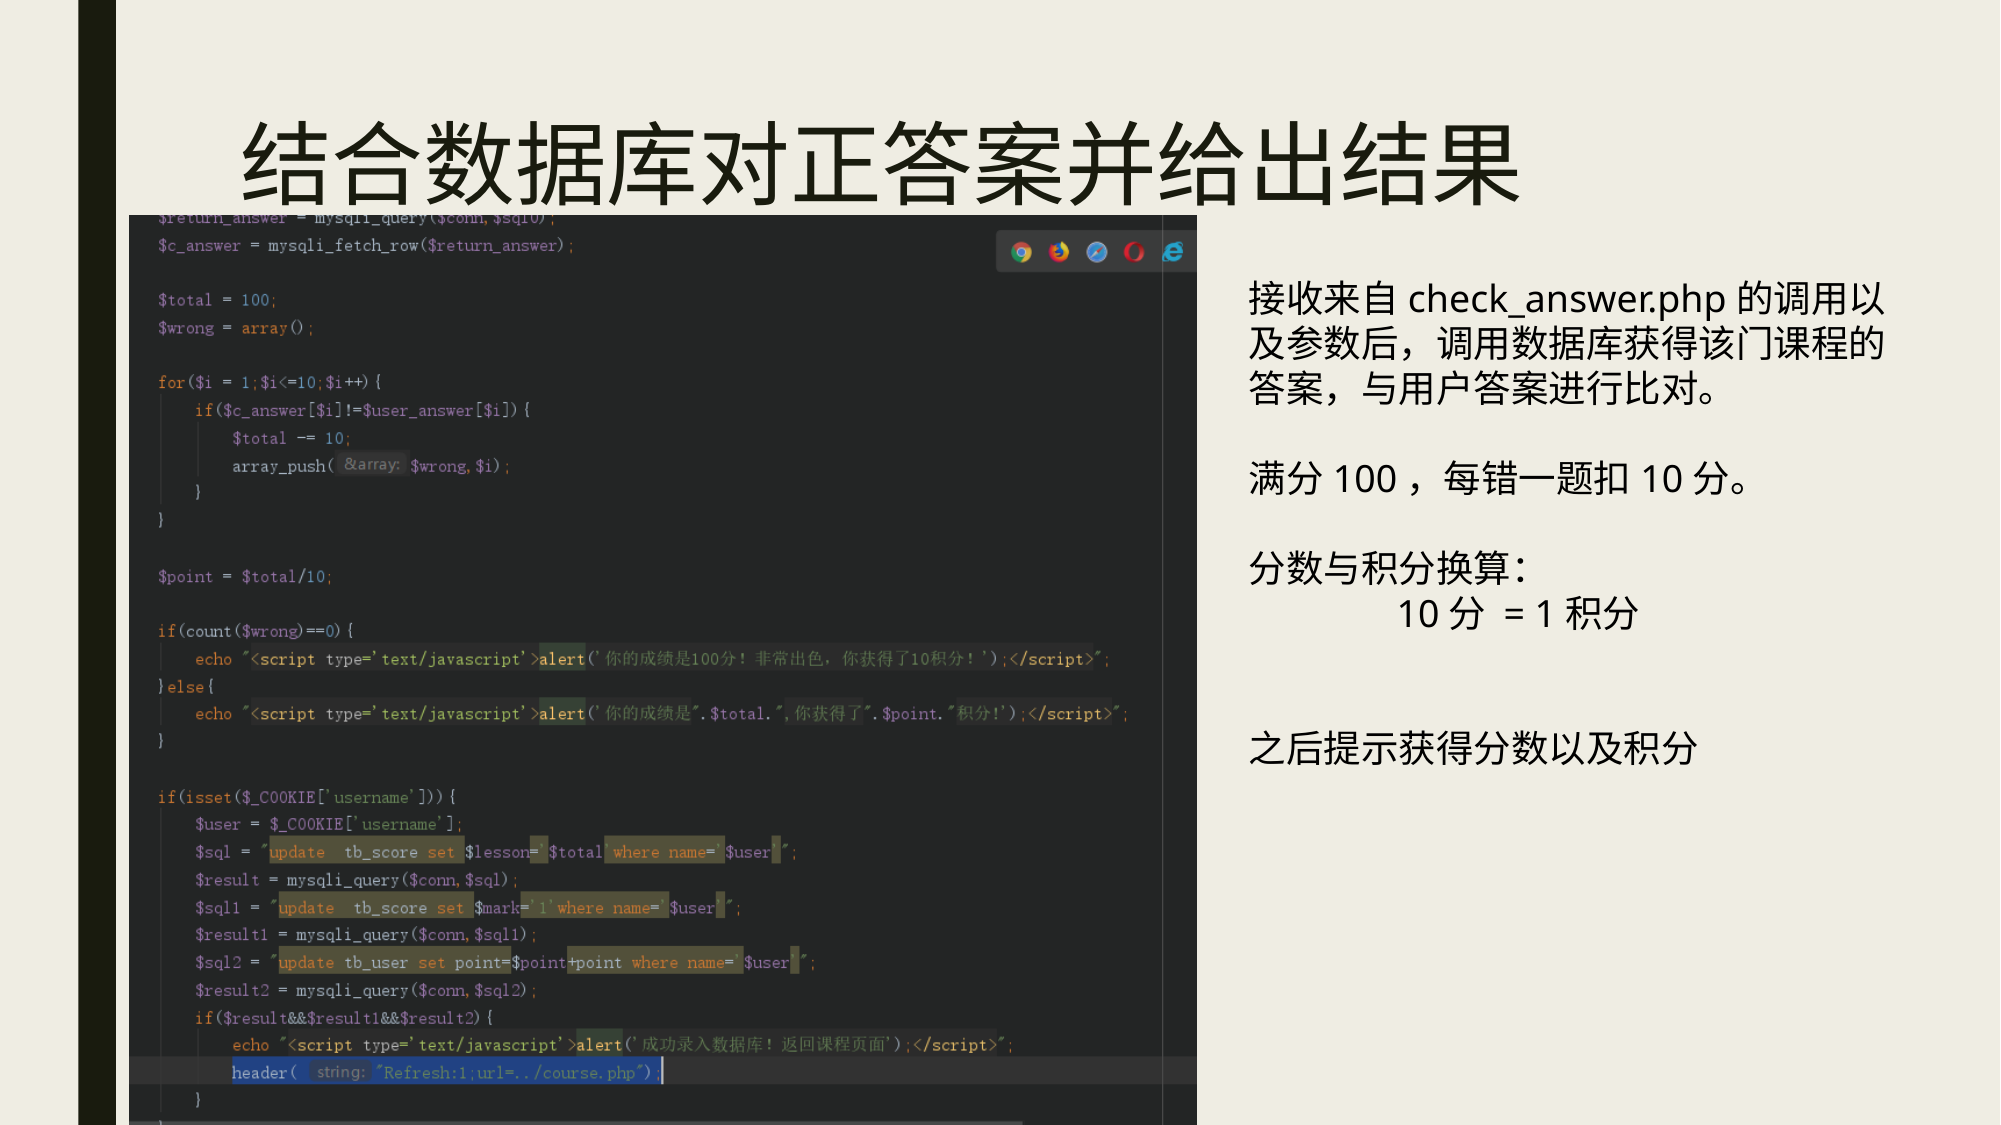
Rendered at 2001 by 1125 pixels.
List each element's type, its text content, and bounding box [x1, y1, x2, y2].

picture [129, 215, 1197, 1125]
text_box 接收来自check_answer.php的调用以及参数后，调用数据库获得该门课程的答案，与用户答案进行比对。 满分100，每错一题扣10分。 分数与积分换算： 10分 = 1积分 之后提示获得分数以及积分 [1234, 267, 1923, 778]
title 结合数据库对正答案并给出结果 [225, 112, 1800, 357]
